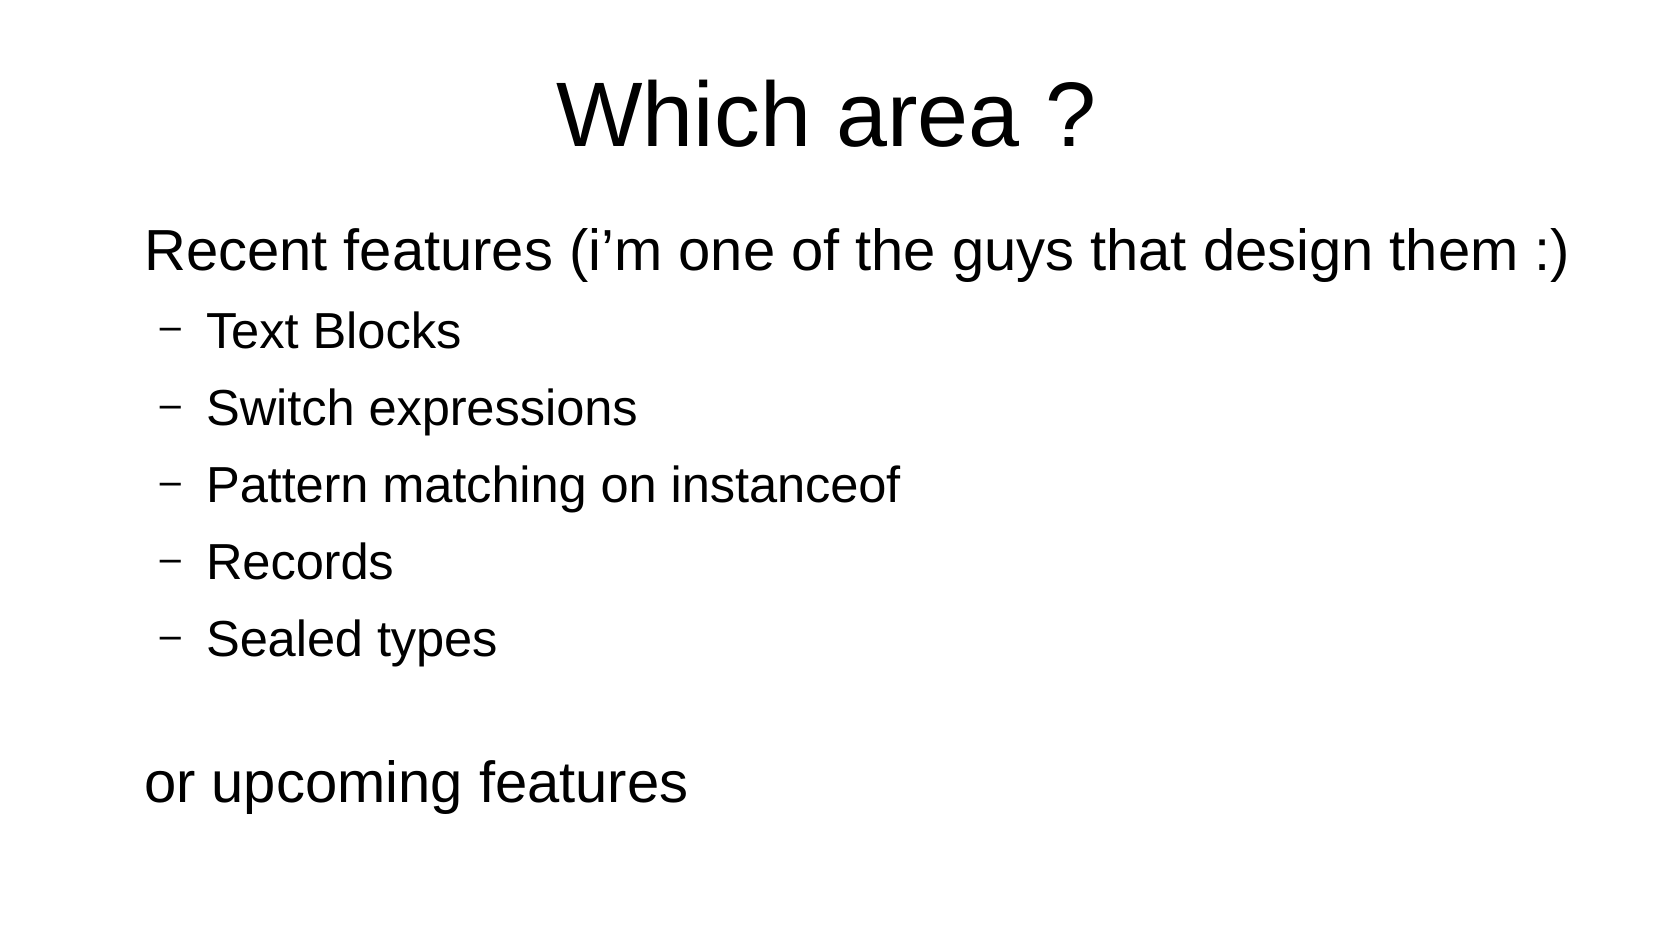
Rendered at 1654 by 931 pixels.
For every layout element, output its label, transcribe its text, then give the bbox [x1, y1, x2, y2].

list Recent features (i’m one of the guys that design them :) Text Blocks Switch expressions Pattern matching on instanceof Records Sealed types or upcoming features [82, 217, 1571, 826]
title Which area ? [82, 37, 1571, 193]
